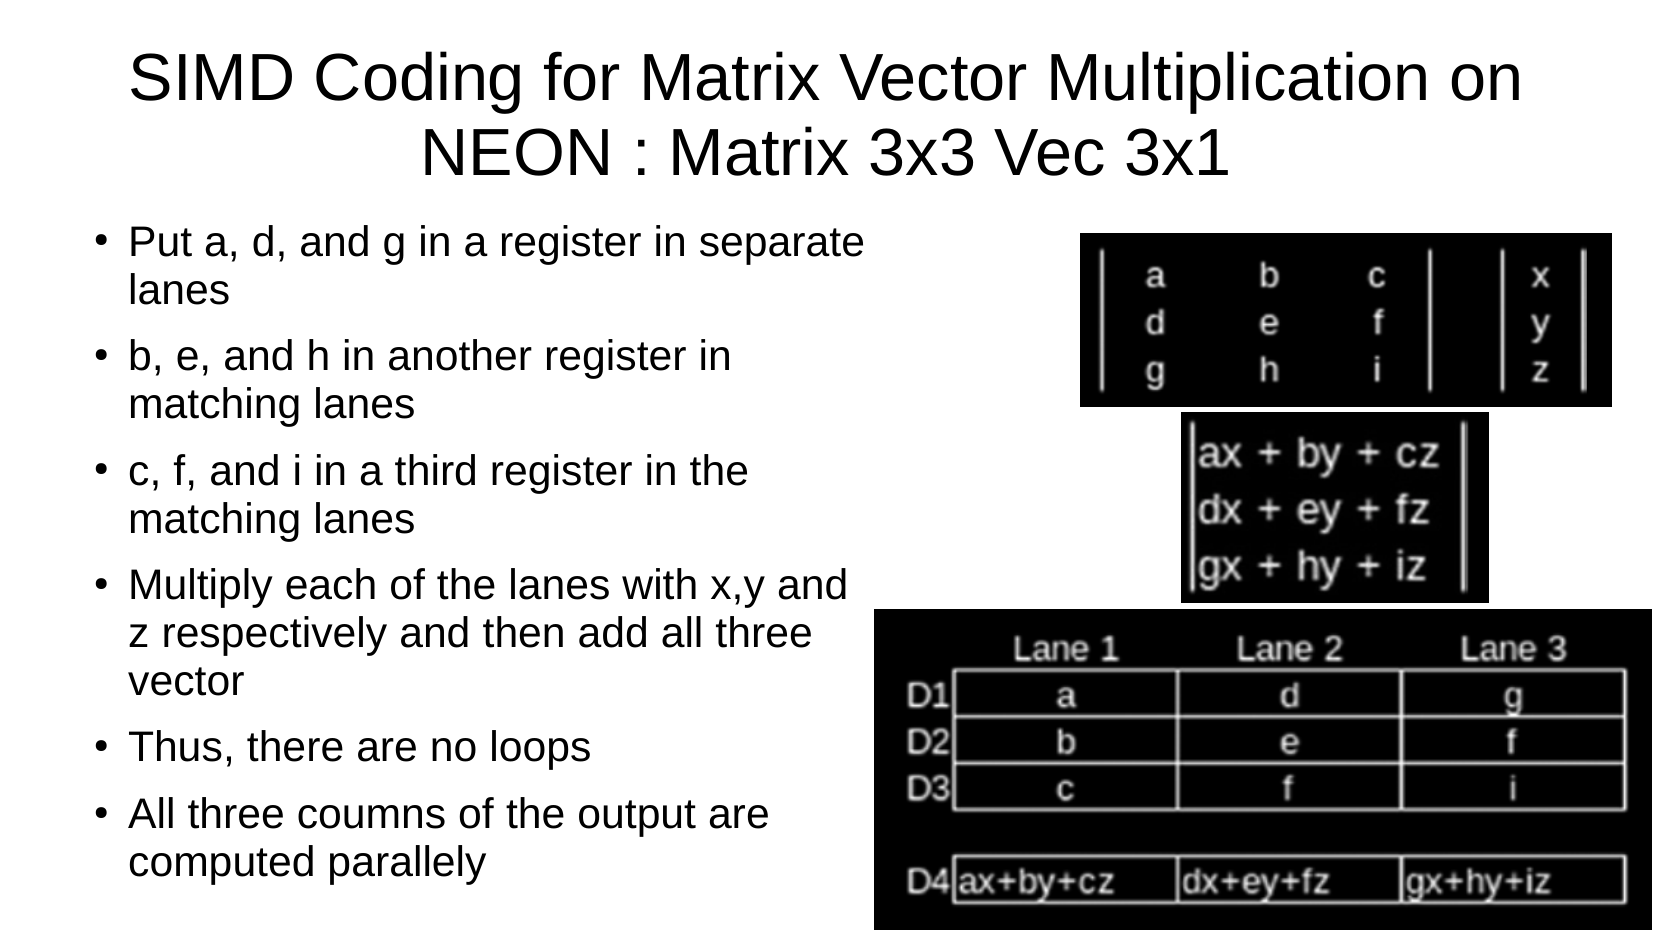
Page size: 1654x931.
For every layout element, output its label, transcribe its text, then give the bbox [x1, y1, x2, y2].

picture [874, 609, 1652, 930]
title SIMD Coding for Matrix Vector Multiplication on NEON : Matrix 3x3 Vec 3x1 [82, 37, 1571, 193]
picture [1181, 412, 1489, 603]
picture [1080, 233, 1612, 407]
list Put a, d, and g in a register in separate lanes b, e, and h in another register in matching lanes c, f, and i in a third register in the matching lanes Multiply each of the lanes with x,y and z respectively and then add all three vector Thus, there are no loops All three coumns of the output are computed parallely [82, 217, 875, 886]
